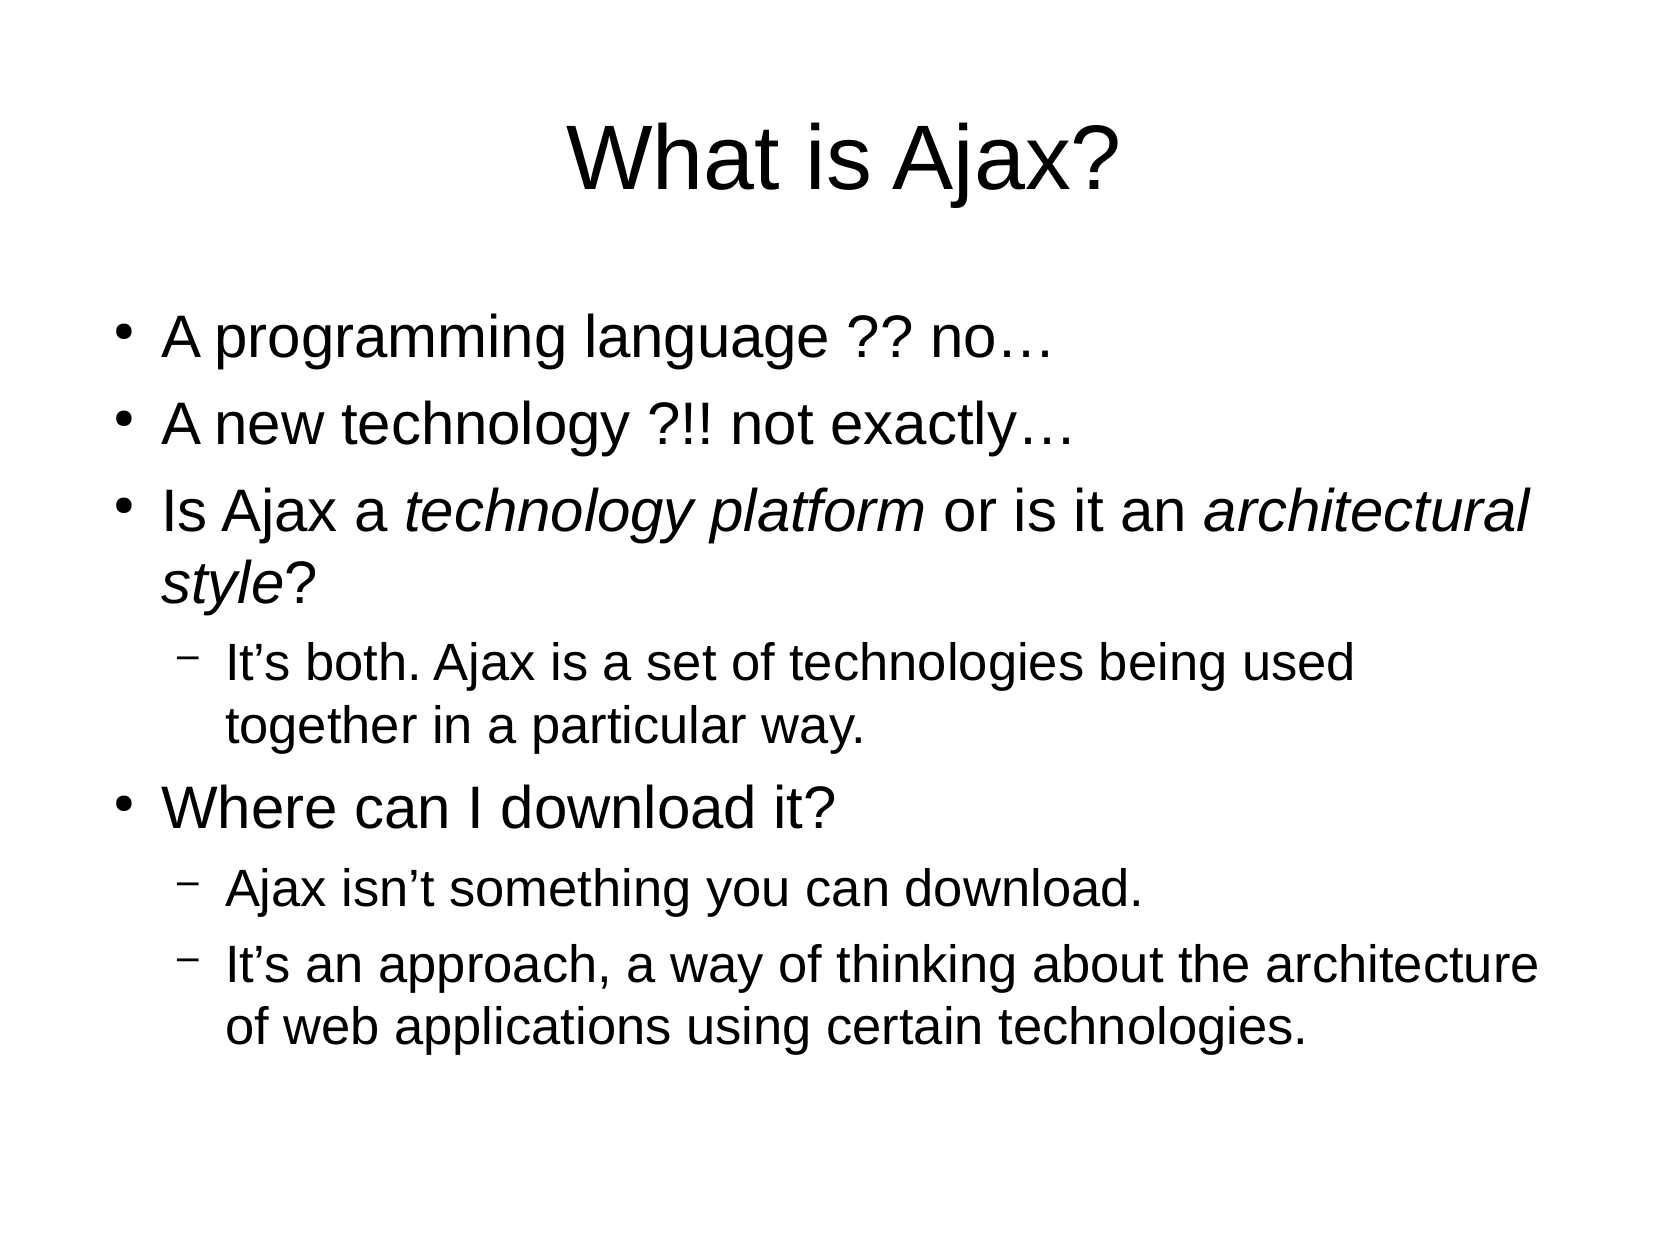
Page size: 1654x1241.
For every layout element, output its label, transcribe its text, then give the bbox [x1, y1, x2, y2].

title What is Ajax? [82, 49, 1571, 257]
list A programming language ?? no… A new technology ?!! not exactly… Is Ajax a technology platform or is it an architectural style? It’s both. Ajax is a set of technologies being used together in a particular way. Where can I download it? Ajax isn’t something you can download. It’s an approach, a way of thinking about the architecture of web applications using certain technologies. [82, 289, 1571, 1108]
